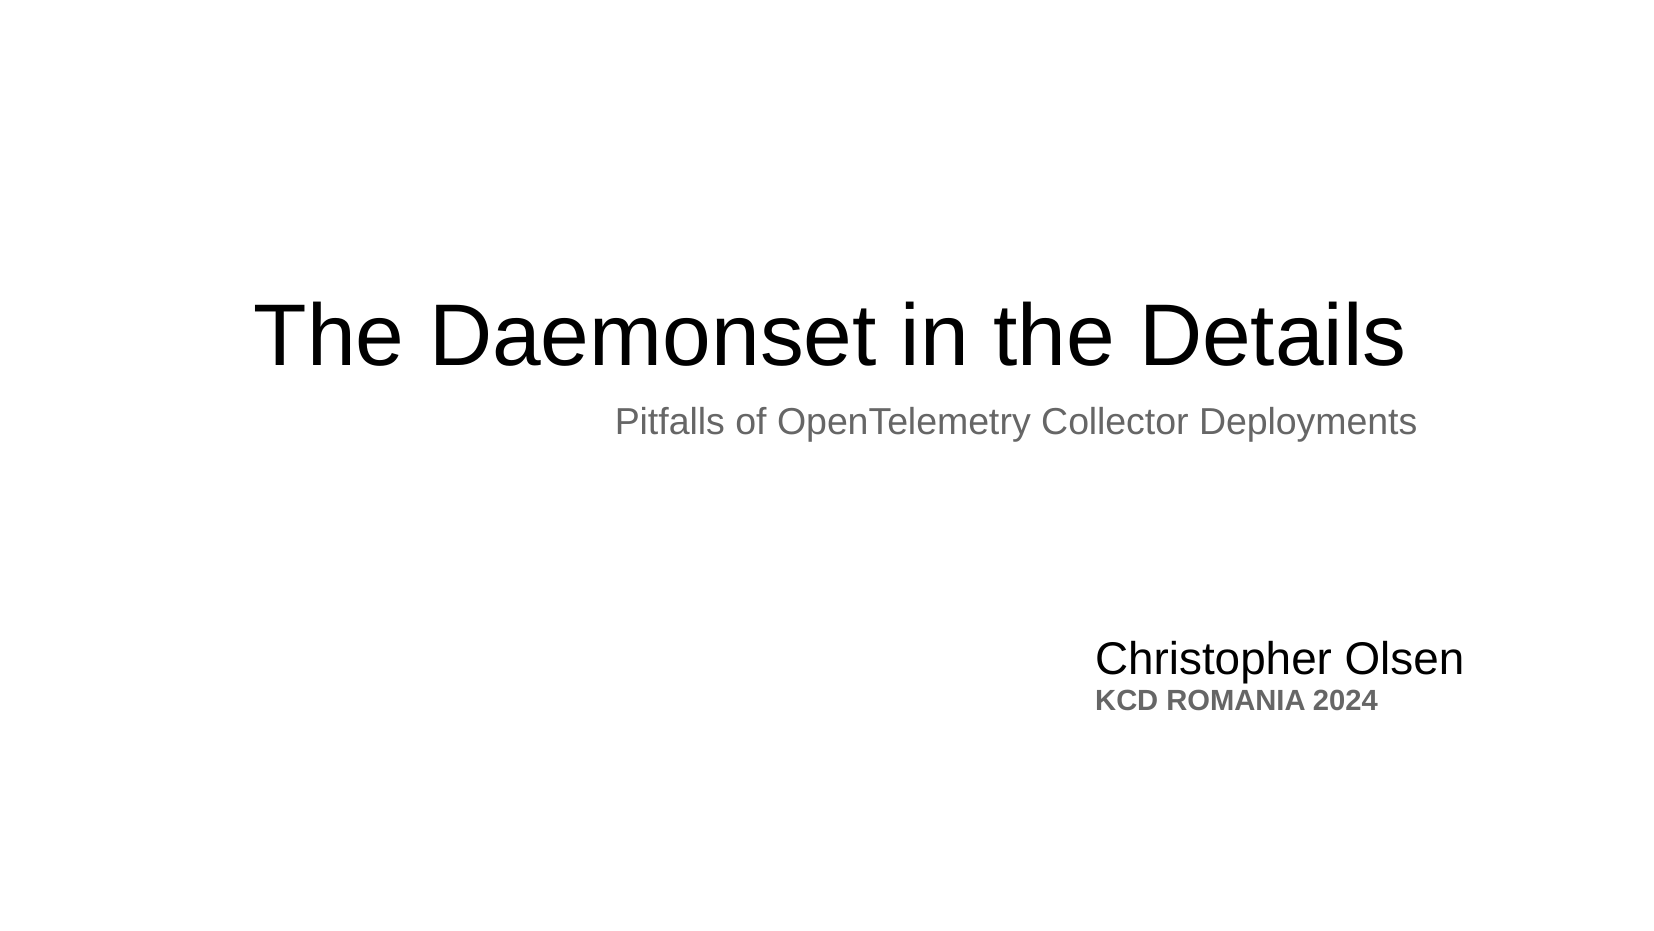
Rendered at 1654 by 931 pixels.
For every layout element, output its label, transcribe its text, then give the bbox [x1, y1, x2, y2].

text_box Pitfalls of OpenTelemetry Collector Deployments [600, 393, 1613, 451]
subtitle Christopher Olsen KCD ROMANIA 2024 [1095, 525, 1501, 826]
title The Daemonset in the Details [86, 257, 1576, 413]
